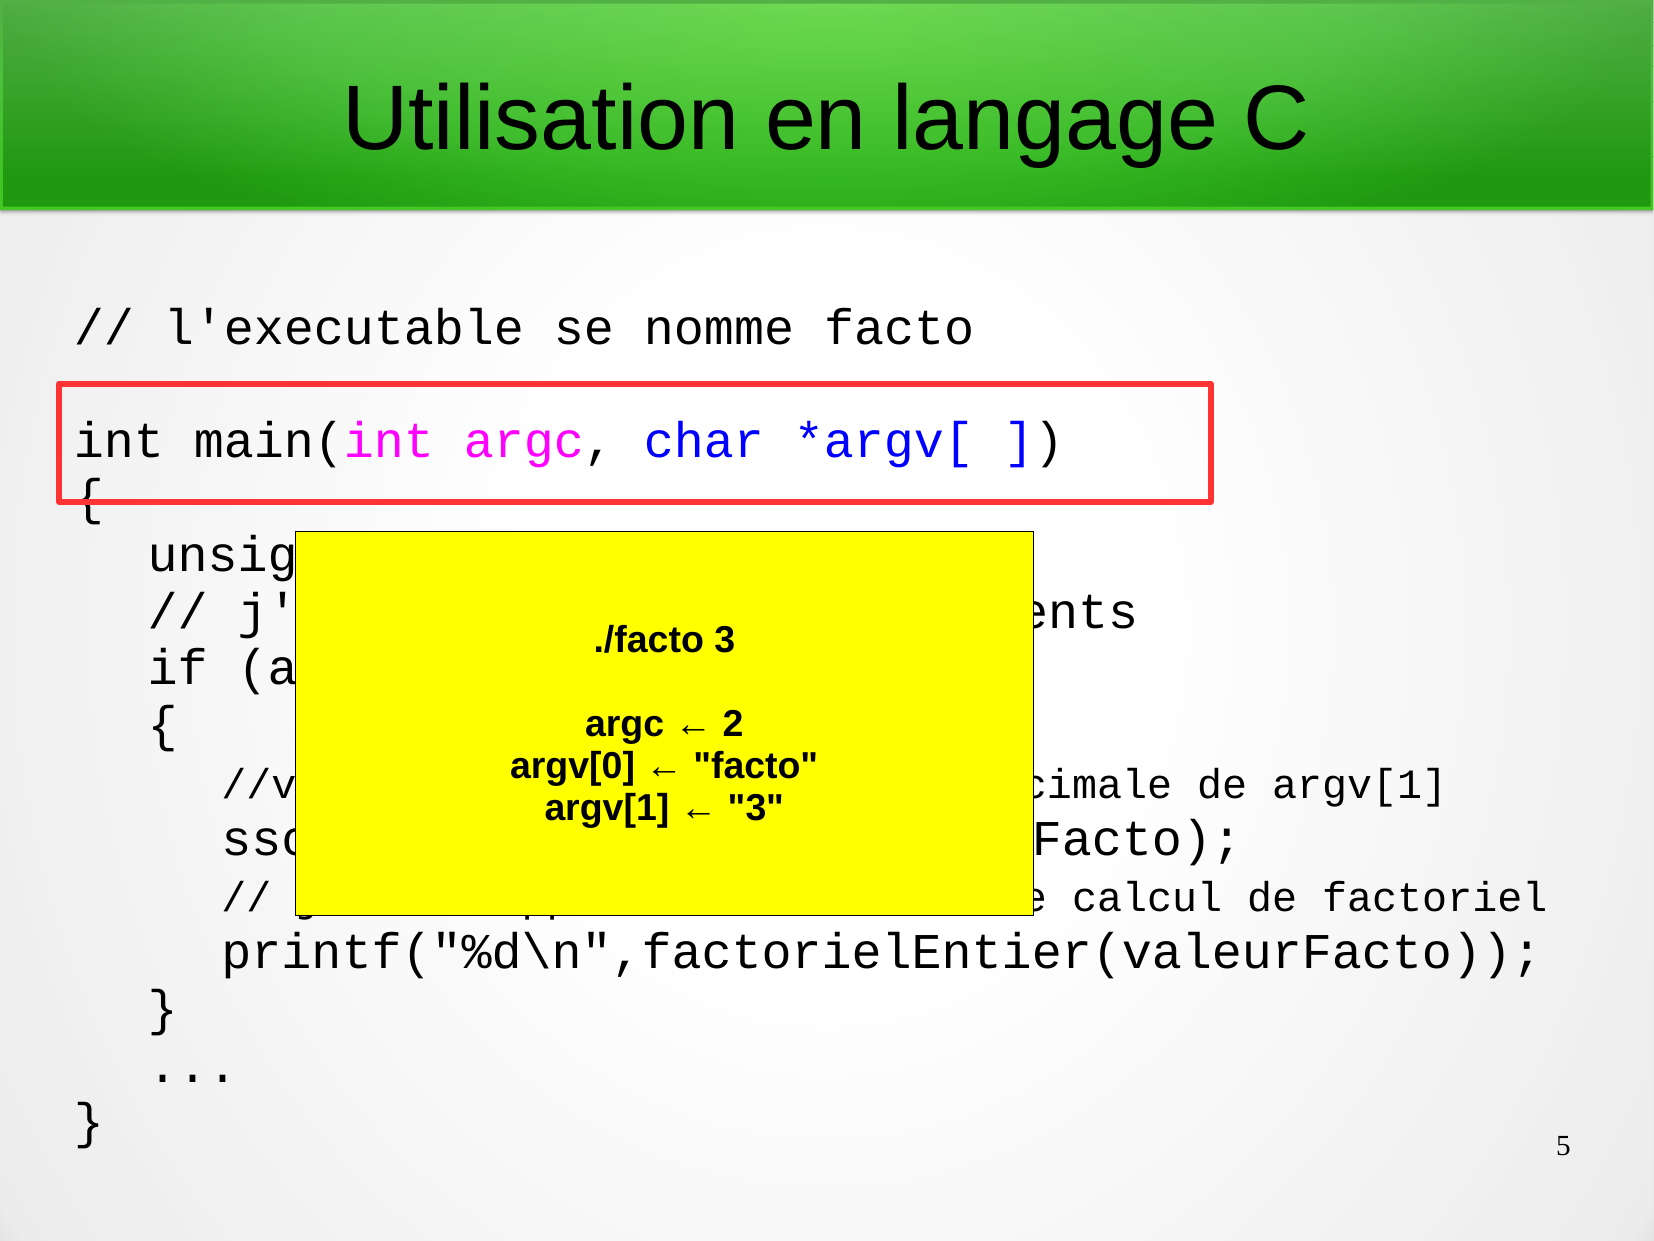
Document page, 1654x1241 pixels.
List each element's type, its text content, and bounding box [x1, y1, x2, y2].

text_box // l'executable se nomme facto int main(int argc, char *argv[ ]) { unsigned int valeurFacto; // j'ai le bon nombre d'arguments if (argc==2) { //valeurFacto prend la valeur décimale de argv[1] sscanf(argv[1],"%d",&valeurFacto); // je fais appel à la fonction de calcul de factoriel printf("%d\n",factorielEntier(valeurFacto)); } ... } [62, 387, 1208, 499]
text_box ./facto 3 argc ← 2 argv[0] ← "facto" argv[1] ← "3" [295, 531, 1034, 916]
title Utilisation en langage C [82, 47, 1571, 189]
text_box // l'executable se nomme facto int main(int argc, char *argv[ ]) { unsigned int valeurFacto; // j'ai le bon nombre d'arguments if (argc==2) { //valeurFacto prend la valeur décimale de argv[1] sscanf(argv[1],"%d",&valeurFacto); // je fais appel à la fonction de calcul de factoriel printf("%d\n",factorielEntier(valeurFacto)); } ... } [59, 295, 1625, 1162]
